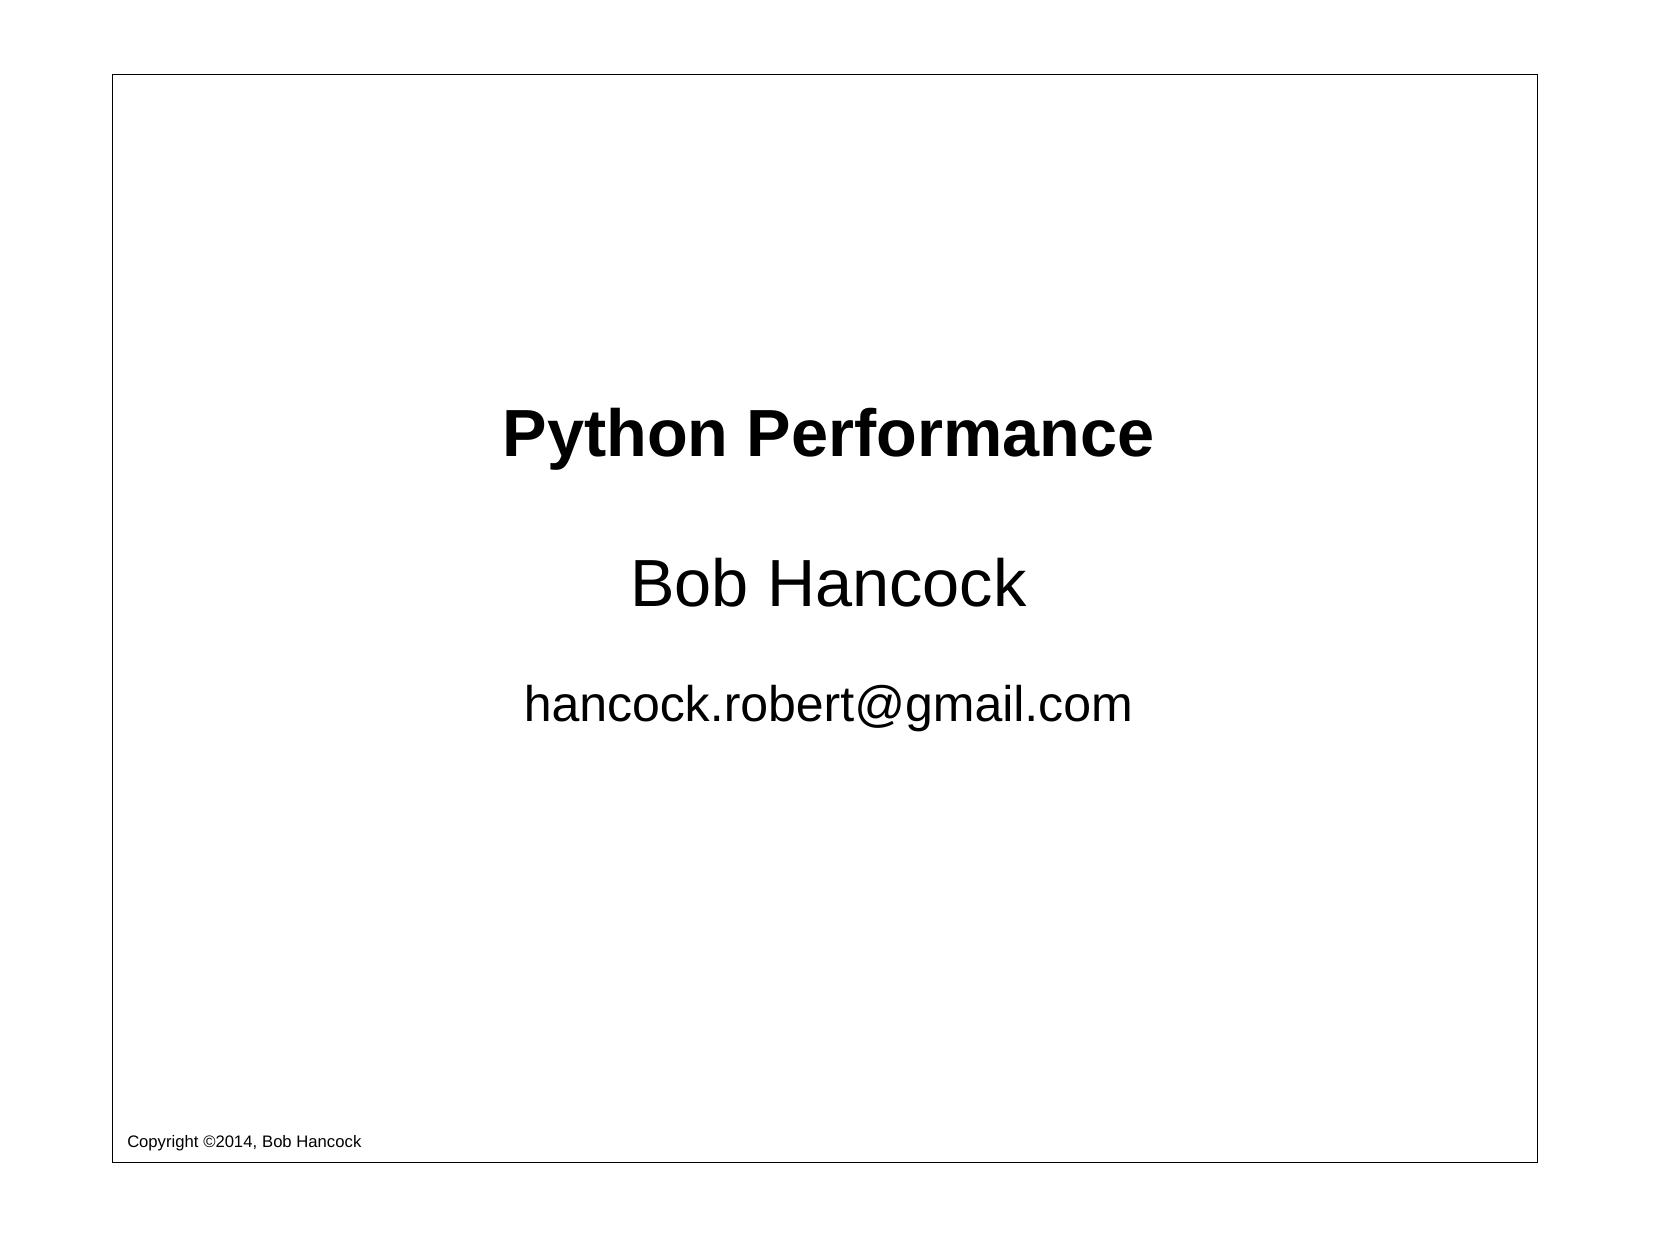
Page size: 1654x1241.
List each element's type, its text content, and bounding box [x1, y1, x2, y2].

text_box Copyright ©2014, Bob Hancock [112, 1125, 377, 1159]
subtitle Python Performance Bob Hancock hancock.robert@gmail.com [251, 199, 1407, 1135]
